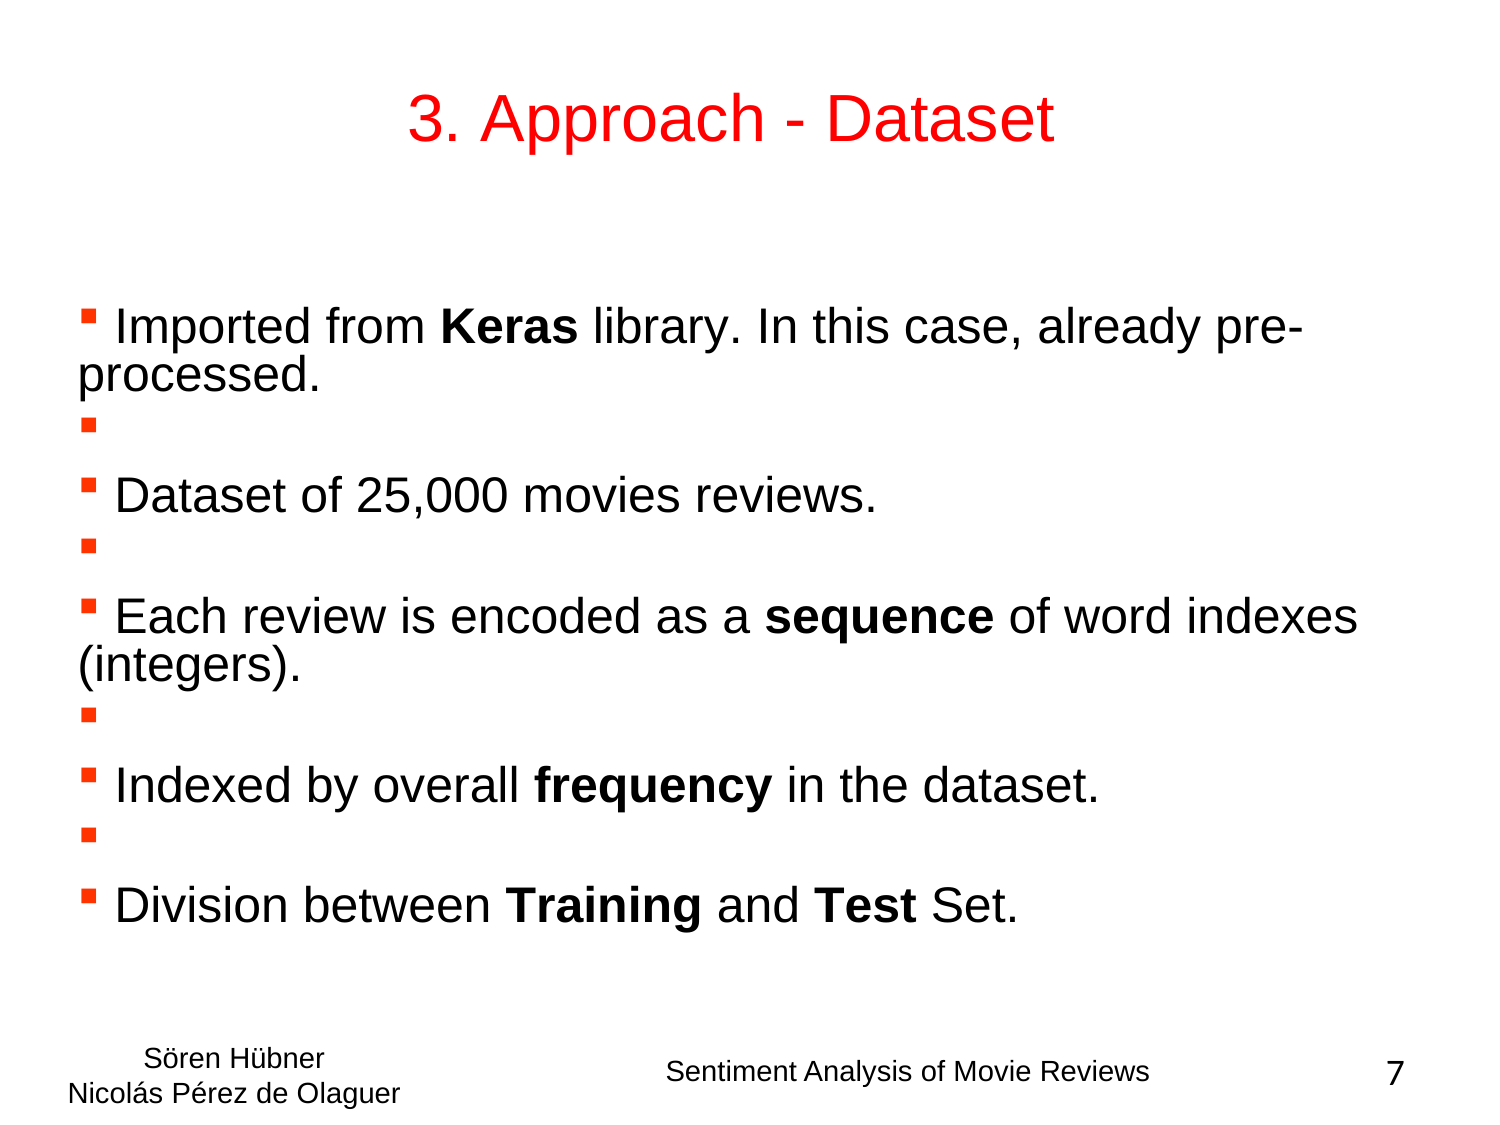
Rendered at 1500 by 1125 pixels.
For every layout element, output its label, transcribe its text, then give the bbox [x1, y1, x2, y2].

title 3. Approach - Dataset [24, 24, 1438, 163]
text_box 7 [1371, 1031, 1481, 1110]
text_box Sören Hübner Nicolás Pérez de Olaguer [23, 1031, 446, 1110]
list Imported from Keras library. In this case, already pre-processed. Dataset of 25,000 movies reviews. Each review is encoded as a sequence of word indexes (integers). Indexed by overall frequency in the dataset. Division between Training and Test Set. [62, 224, 1475, 1025]
text_box Sentiment Analysis of Movie Reviews [468, 1031, 1348, 1110]
